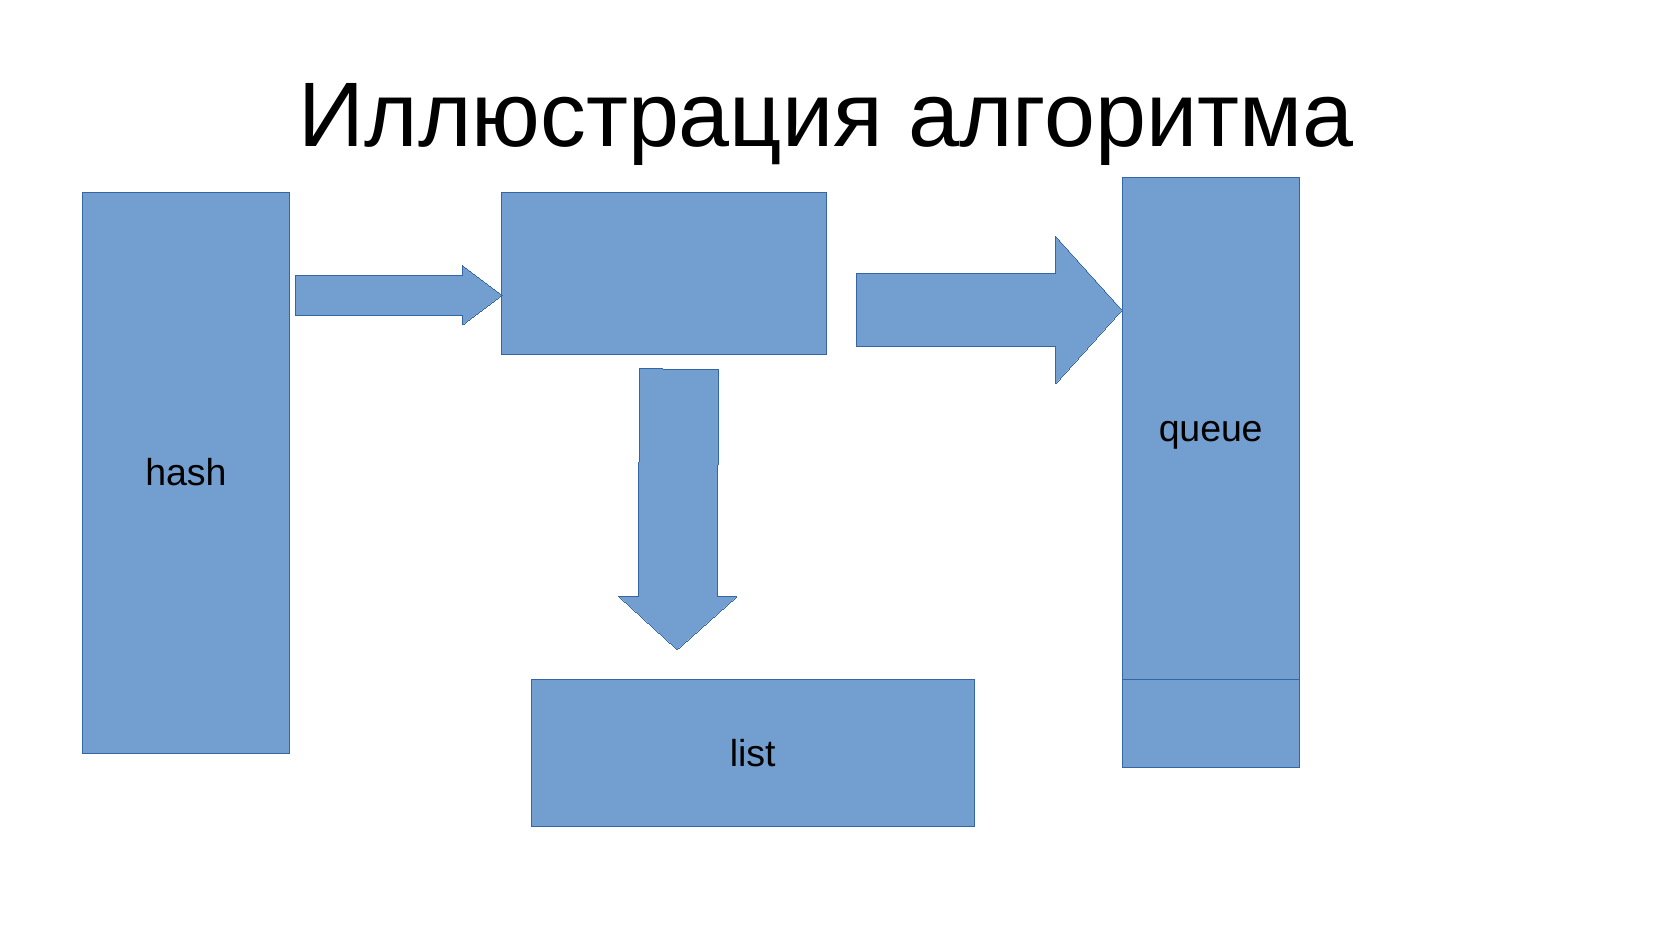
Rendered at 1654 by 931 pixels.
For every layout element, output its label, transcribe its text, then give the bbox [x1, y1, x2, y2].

text_box [618, 368, 737, 650]
text_box [1122, 680, 1300, 768]
text_box [295, 192, 827, 355]
text_box list [531, 679, 975, 827]
title Иллюстрация алгоритма [82, 37, 1571, 193]
text_box hash [82, 192, 290, 754]
text_box queue [1122, 177, 1300, 680]
text_box [856, 236, 1123, 384]
